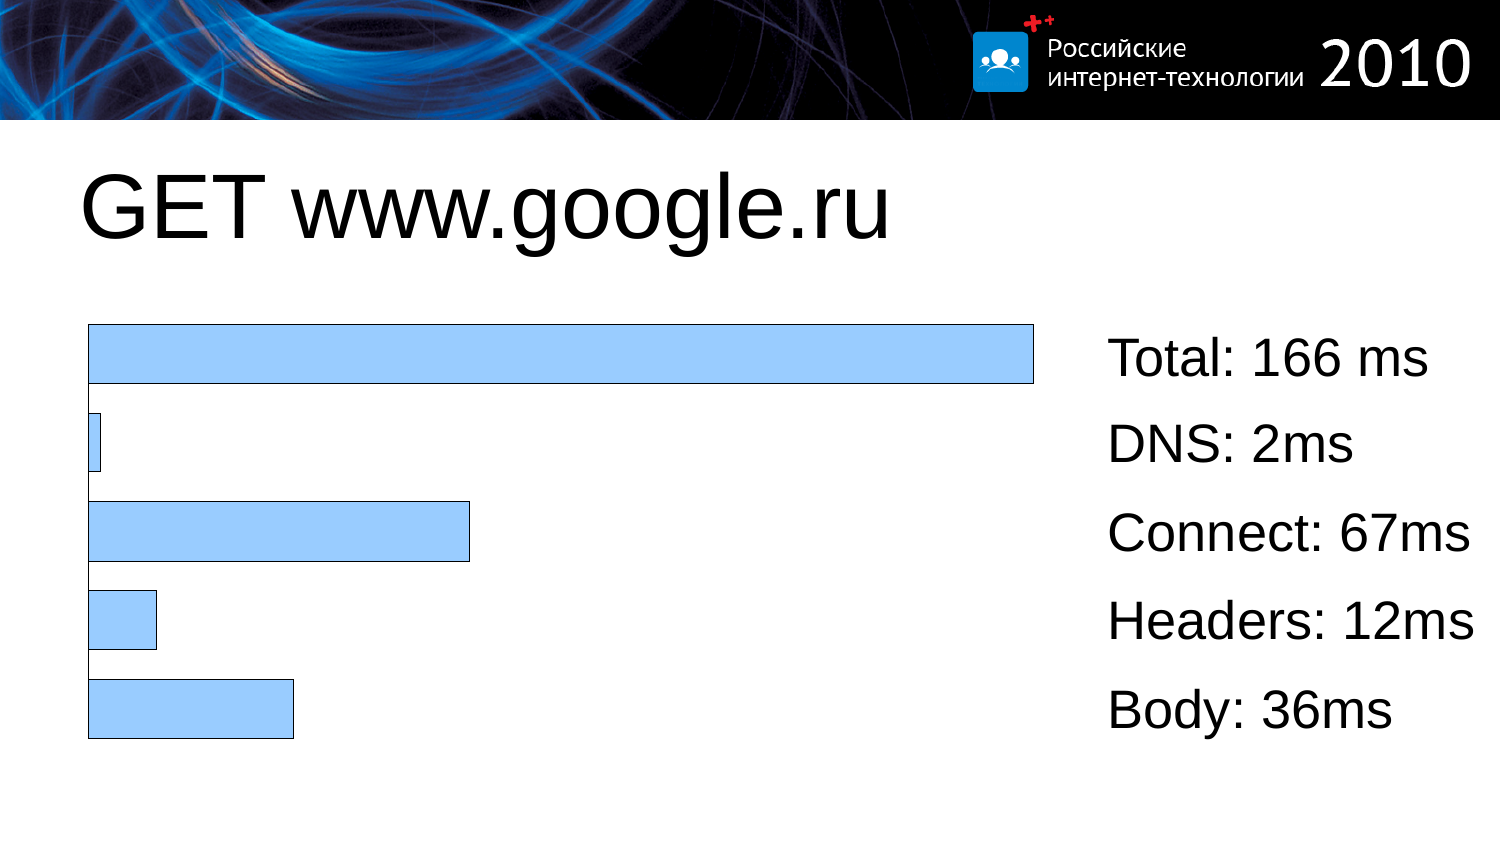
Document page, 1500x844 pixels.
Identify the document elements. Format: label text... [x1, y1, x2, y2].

text_box Connect: 67ms [1092, 494, 1488, 571]
text_box DNS: 2ms [1092, 390, 1500, 498]
text_box [88, 679, 294, 739]
picture [0, 0, 1500, 120]
text_box Body: 36ms [1092, 672, 1410, 748]
title GET www.google.ru [79, 149, 1430, 264]
text_box Headers: 12ms [1092, 583, 1491, 659]
text_box [88, 590, 157, 650]
text_box Total: 166 ms [1092, 320, 1446, 390]
text_box [88, 501, 470, 562]
text_box [88, 413, 101, 472]
text_box [88, 324, 1034, 384]
